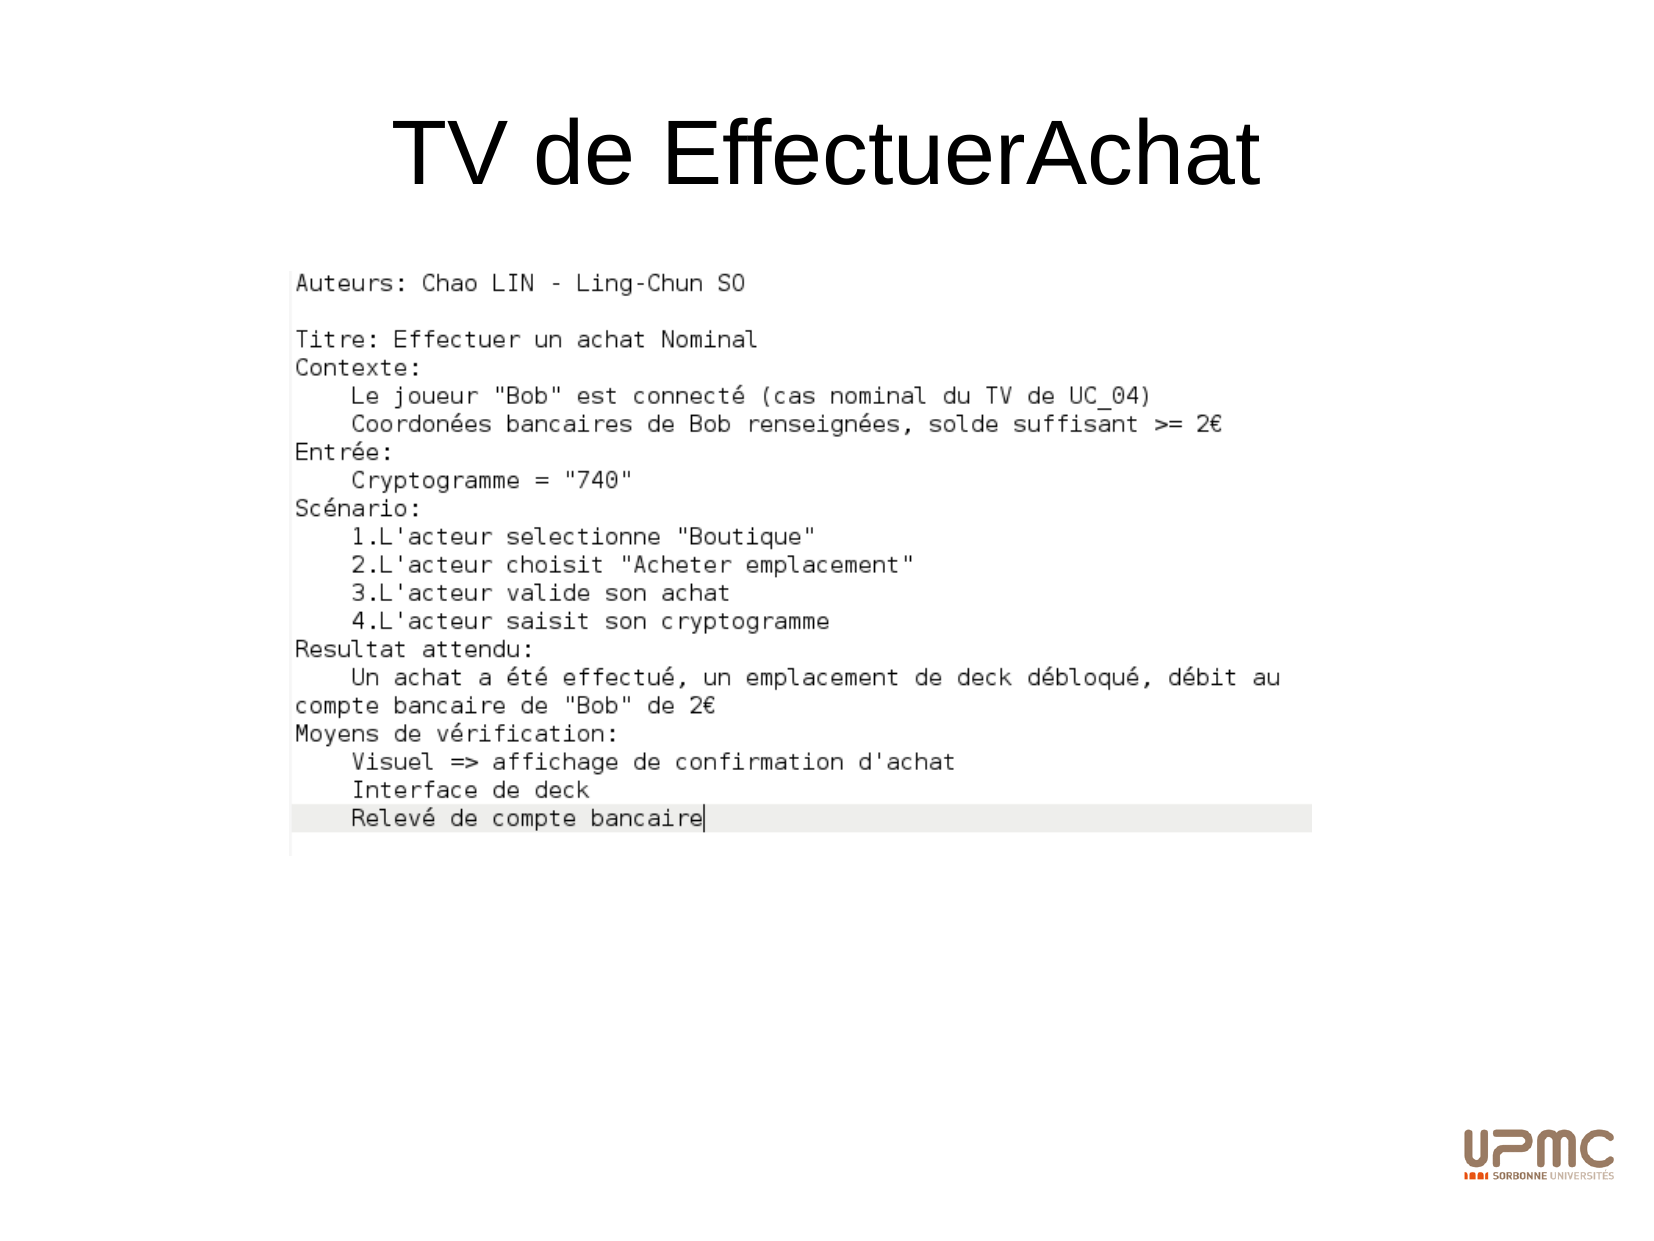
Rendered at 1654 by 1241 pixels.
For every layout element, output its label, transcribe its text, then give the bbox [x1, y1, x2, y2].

picture [289, 271, 1312, 856]
picture [1464, 1104, 1614, 1205]
title TV de EffectuerAchat [82, 49, 1571, 257]
